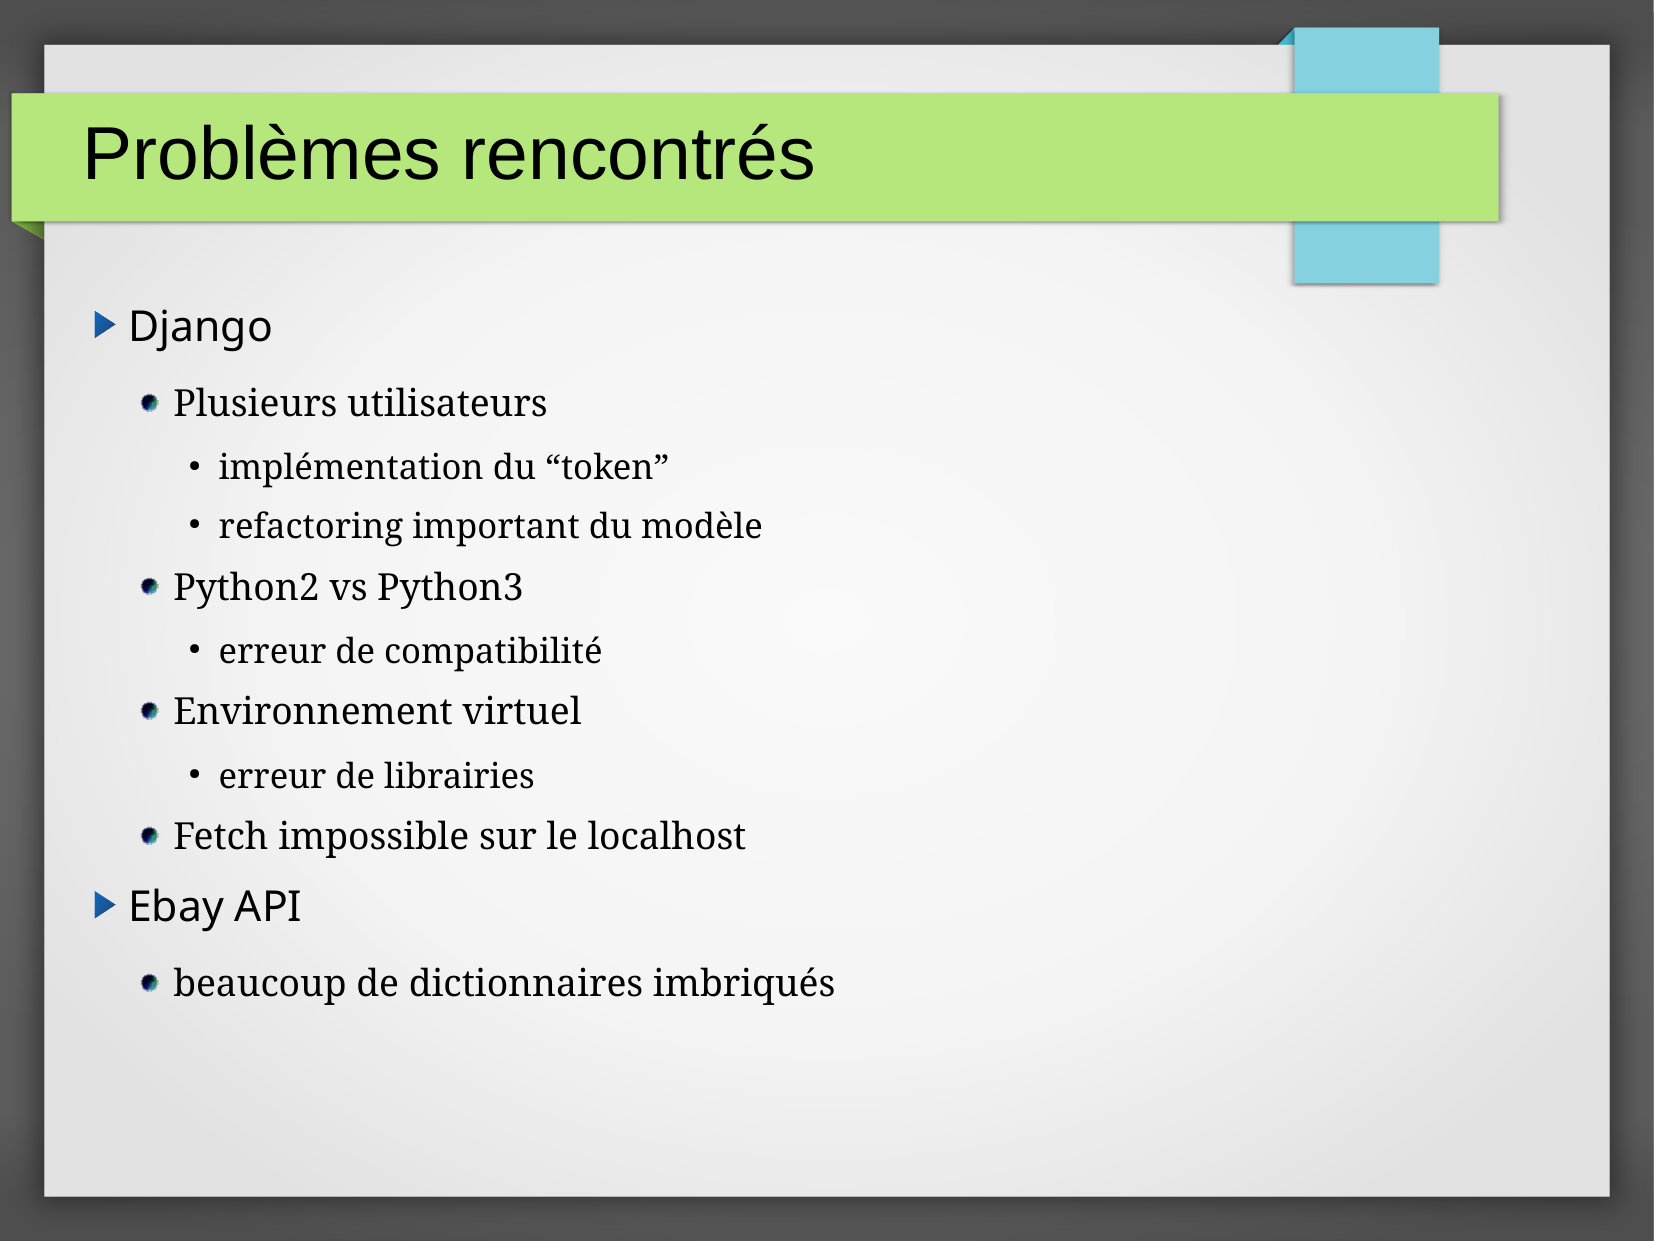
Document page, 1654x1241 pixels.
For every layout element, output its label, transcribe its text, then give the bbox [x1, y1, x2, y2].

title Problèmes rencontrés [82, 94, 1264, 213]
picture [0, 0, 1654, 1241]
list Django Plusieurs utilisateurs implémentation du “token” refactoring important du modèle Python2 vs Python3 erreur de compatibilité Environnement virtuel erreur de librairies Fetch impossible sur le localhost Ebay API beaucoup de dictionnaires imbriqués [82, 295, 1571, 1015]
